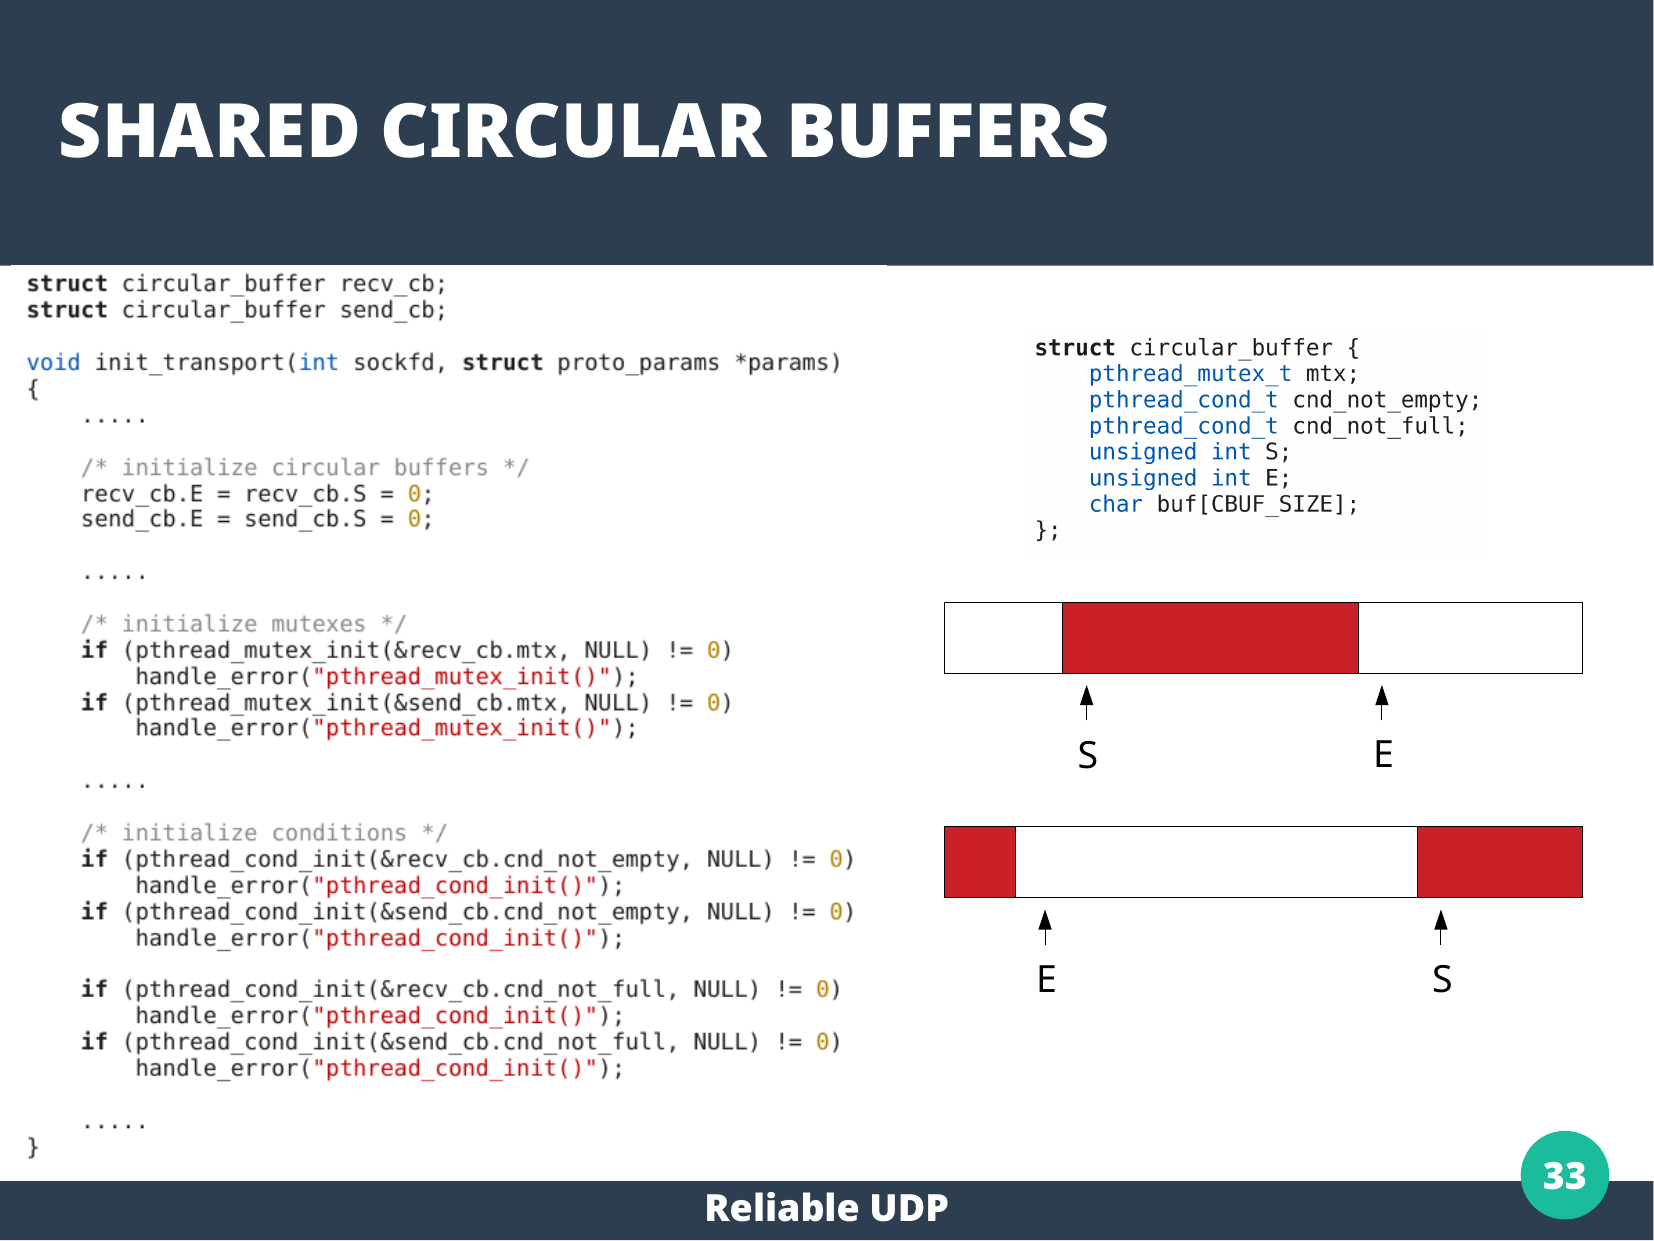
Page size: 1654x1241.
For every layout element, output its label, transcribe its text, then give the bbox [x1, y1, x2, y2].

text_box S [1417, 945, 1471, 1004]
text_box E [1021, 944, 1075, 1004]
picture [1027, 330, 1489, 556]
text_box S [1062, 721, 1117, 780]
text_box [1062, 602, 1359, 674]
title SHARED CIRCULAR BUFFERS [59, 49, 1595, 207]
picture [11, 265, 887, 1170]
text_box [1417, 826, 1583, 898]
text_box [944, 826, 1015, 898]
text_box E [1358, 720, 1412, 779]
